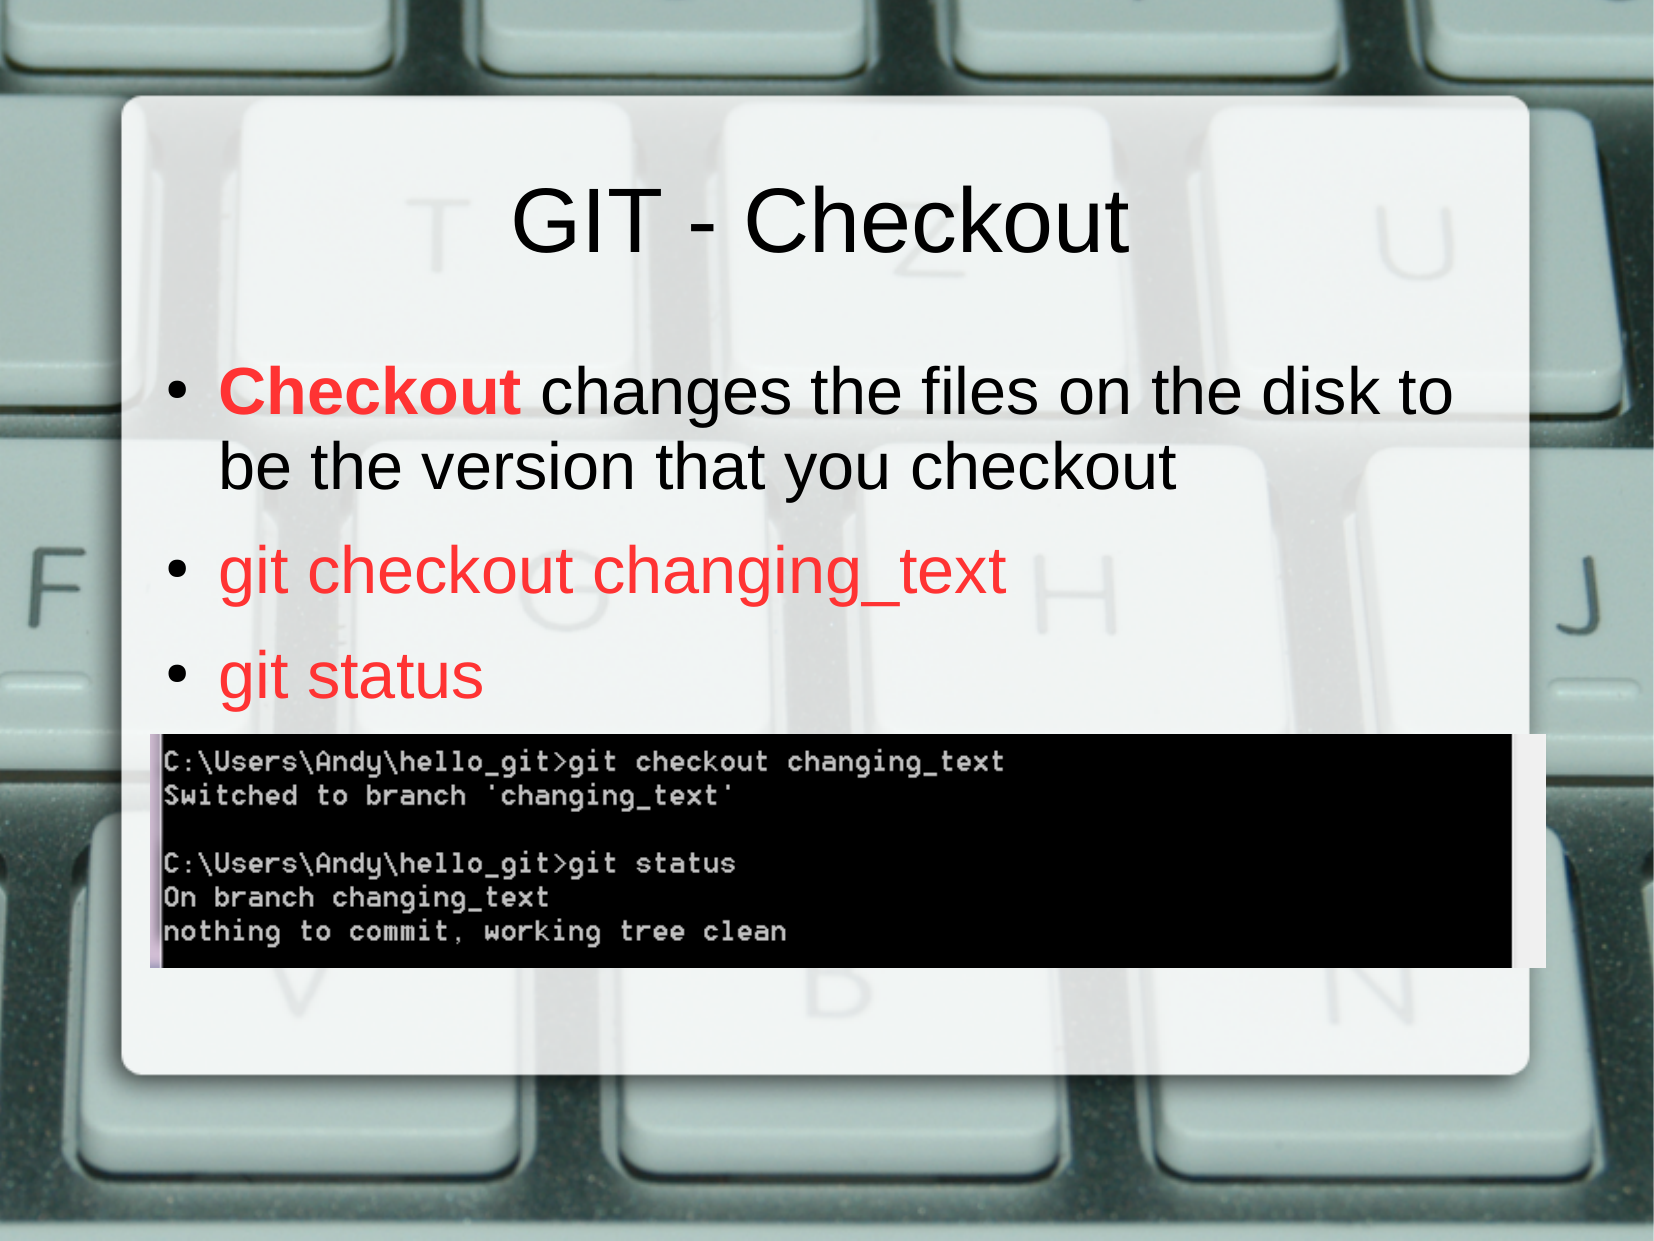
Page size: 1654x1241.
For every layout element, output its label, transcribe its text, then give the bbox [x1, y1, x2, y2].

title GIT - Checkout [135, 117, 1506, 325]
picture [0, 0, 1654, 1241]
list Checkout changes the files on the disk to be the version that you checkout git checkout changing_text git status [147, 354, 1506, 1063]
